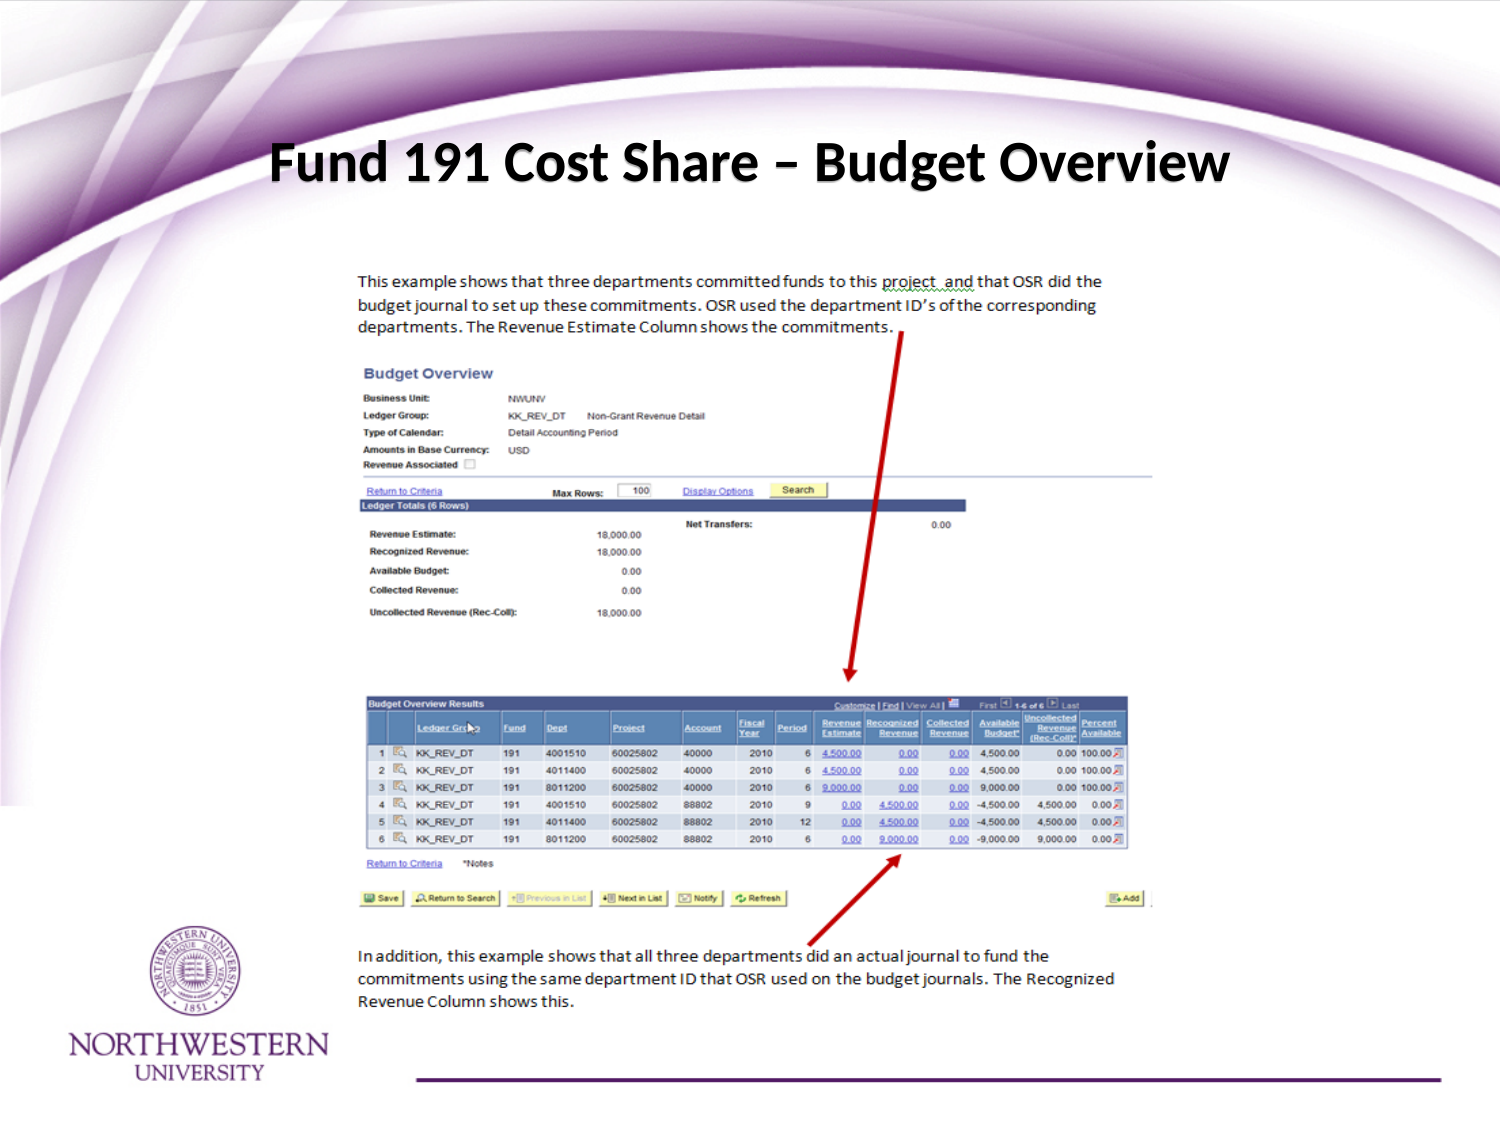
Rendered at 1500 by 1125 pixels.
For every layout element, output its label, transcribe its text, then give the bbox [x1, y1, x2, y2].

title Fund 191 Cost Share – Budget Overview [75, 101, 1426, 215]
picture [347, 274, 1162, 1025]
